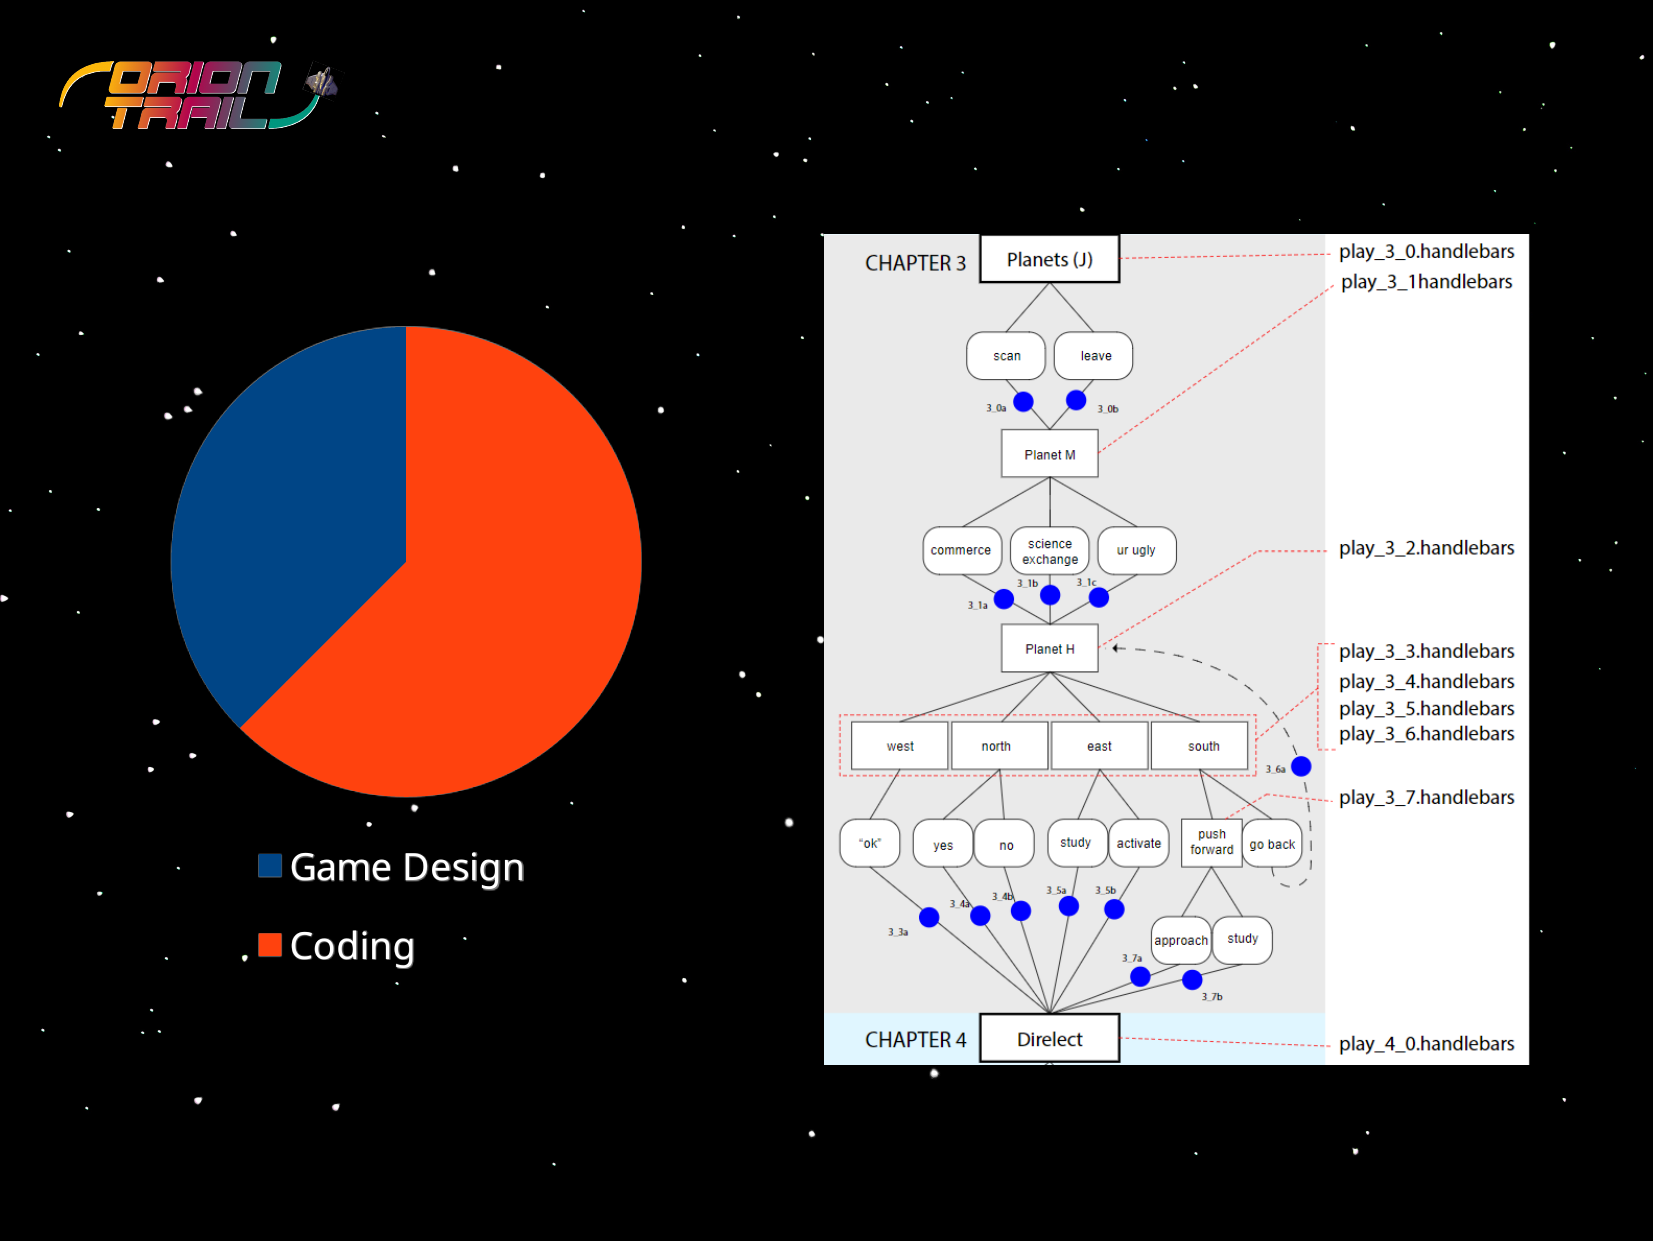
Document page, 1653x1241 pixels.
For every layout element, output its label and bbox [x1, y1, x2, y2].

picture [0, 0, 1653, 1241]
chart [90, 75, 1014, 999]
